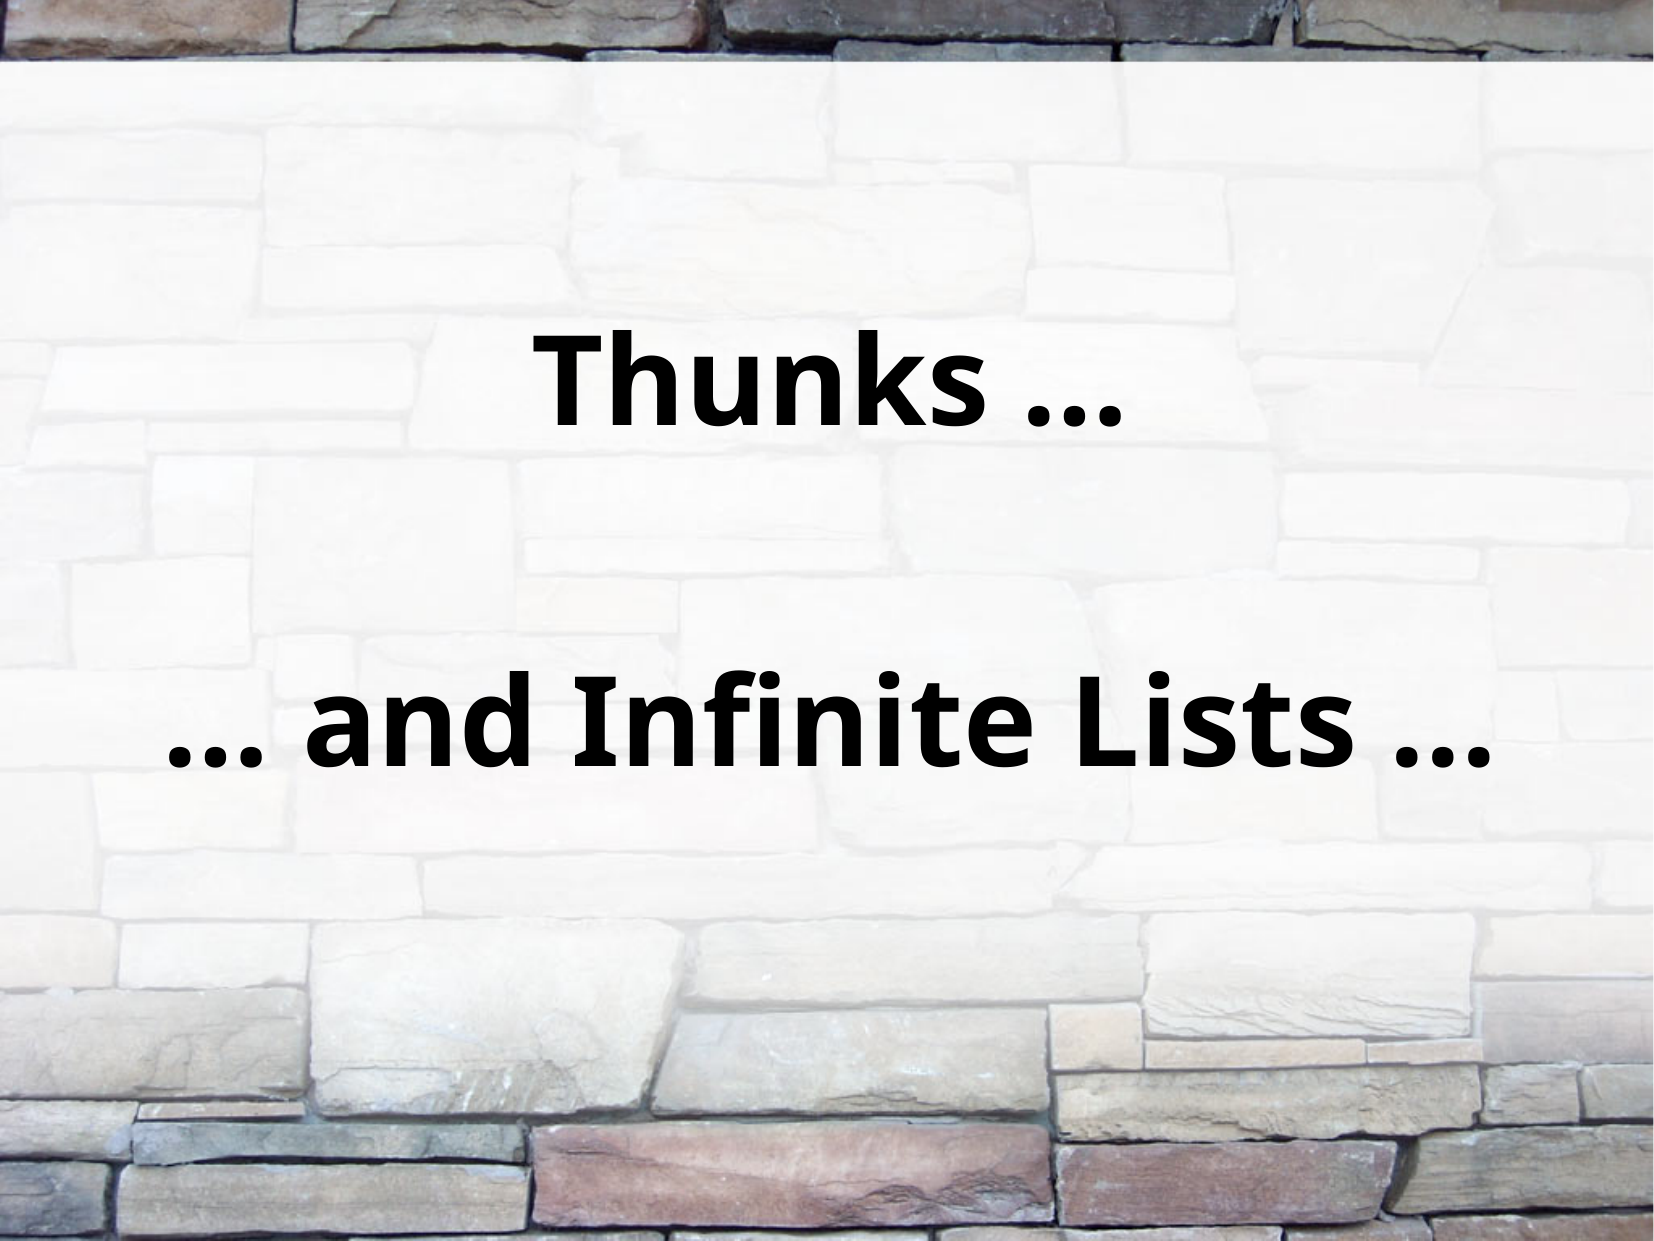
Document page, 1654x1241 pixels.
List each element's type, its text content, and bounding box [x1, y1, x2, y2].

subtitle Thunks … … and Infinite Lists ... [90, 90, 1571, 1006]
picture [0, 0, 1654, 1241]
